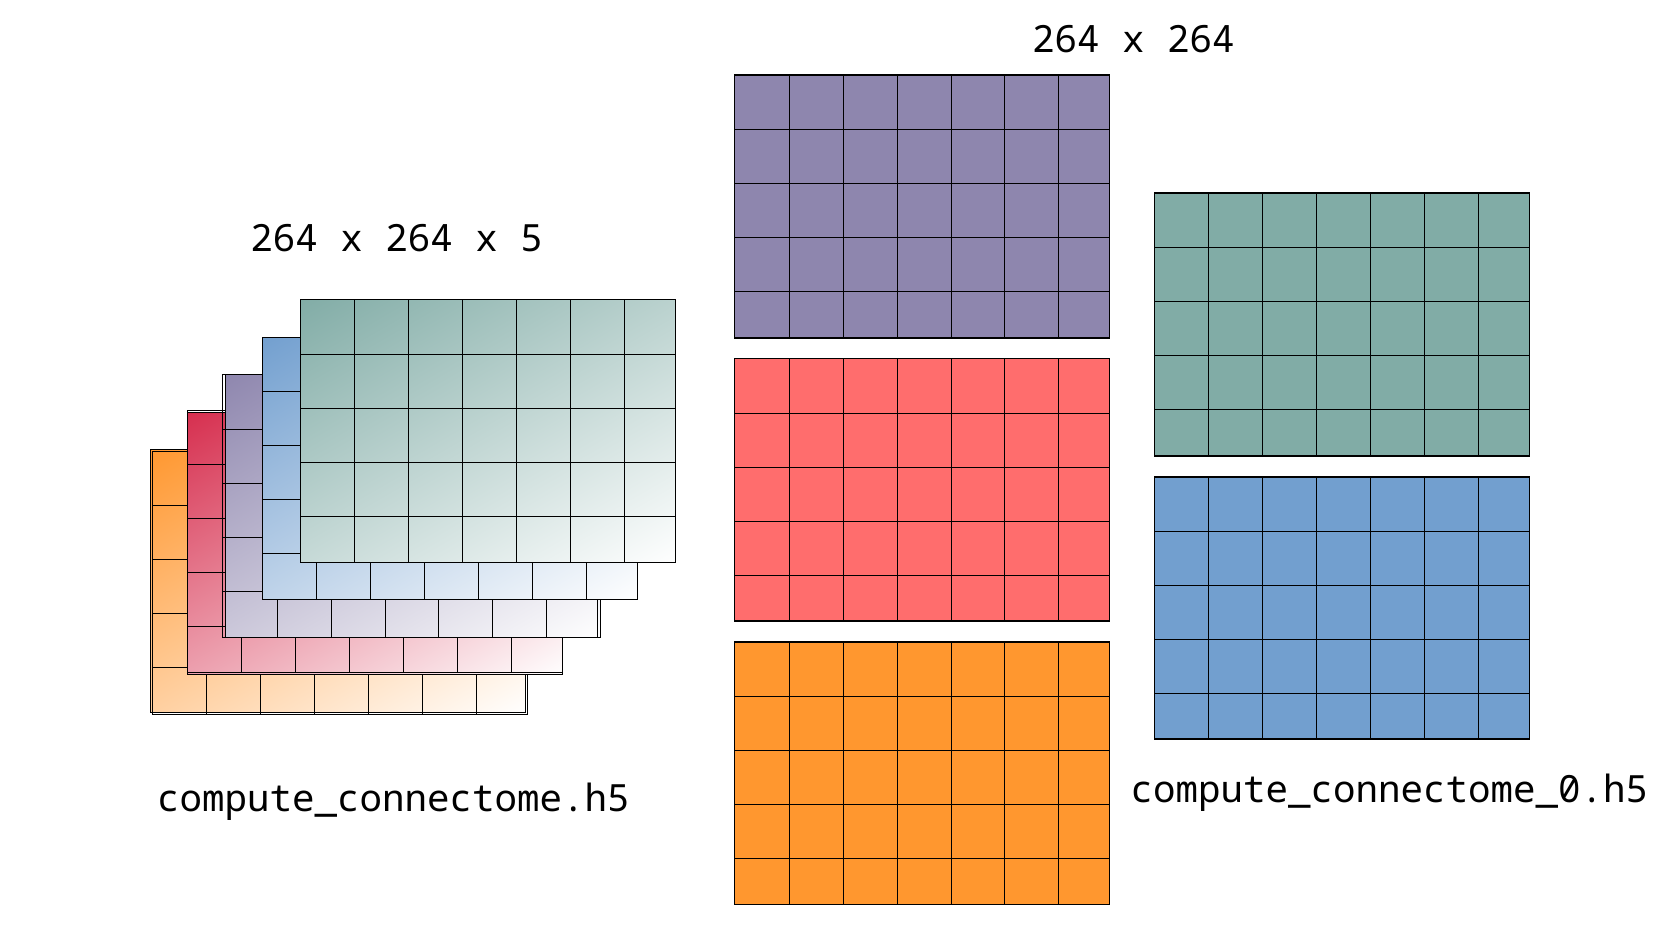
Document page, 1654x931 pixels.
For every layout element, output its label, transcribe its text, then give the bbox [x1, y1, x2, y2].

text_box [1154, 192, 1530, 457]
text_box [734, 74, 1110, 339]
text_box [150, 299, 676, 715]
text_box 264 x 264 [1017, 4, 1250, 64]
text_box compute_connectome.h5 [142, 763, 645, 823]
text_box [734, 358, 1110, 622]
text_box 264 x 264 x 5 [235, 204, 558, 263]
text_box [734, 641, 1110, 905]
text_box [1154, 476, 1530, 740]
text_box compute_connectome_0.h5 [1115, 754, 1654, 814]
